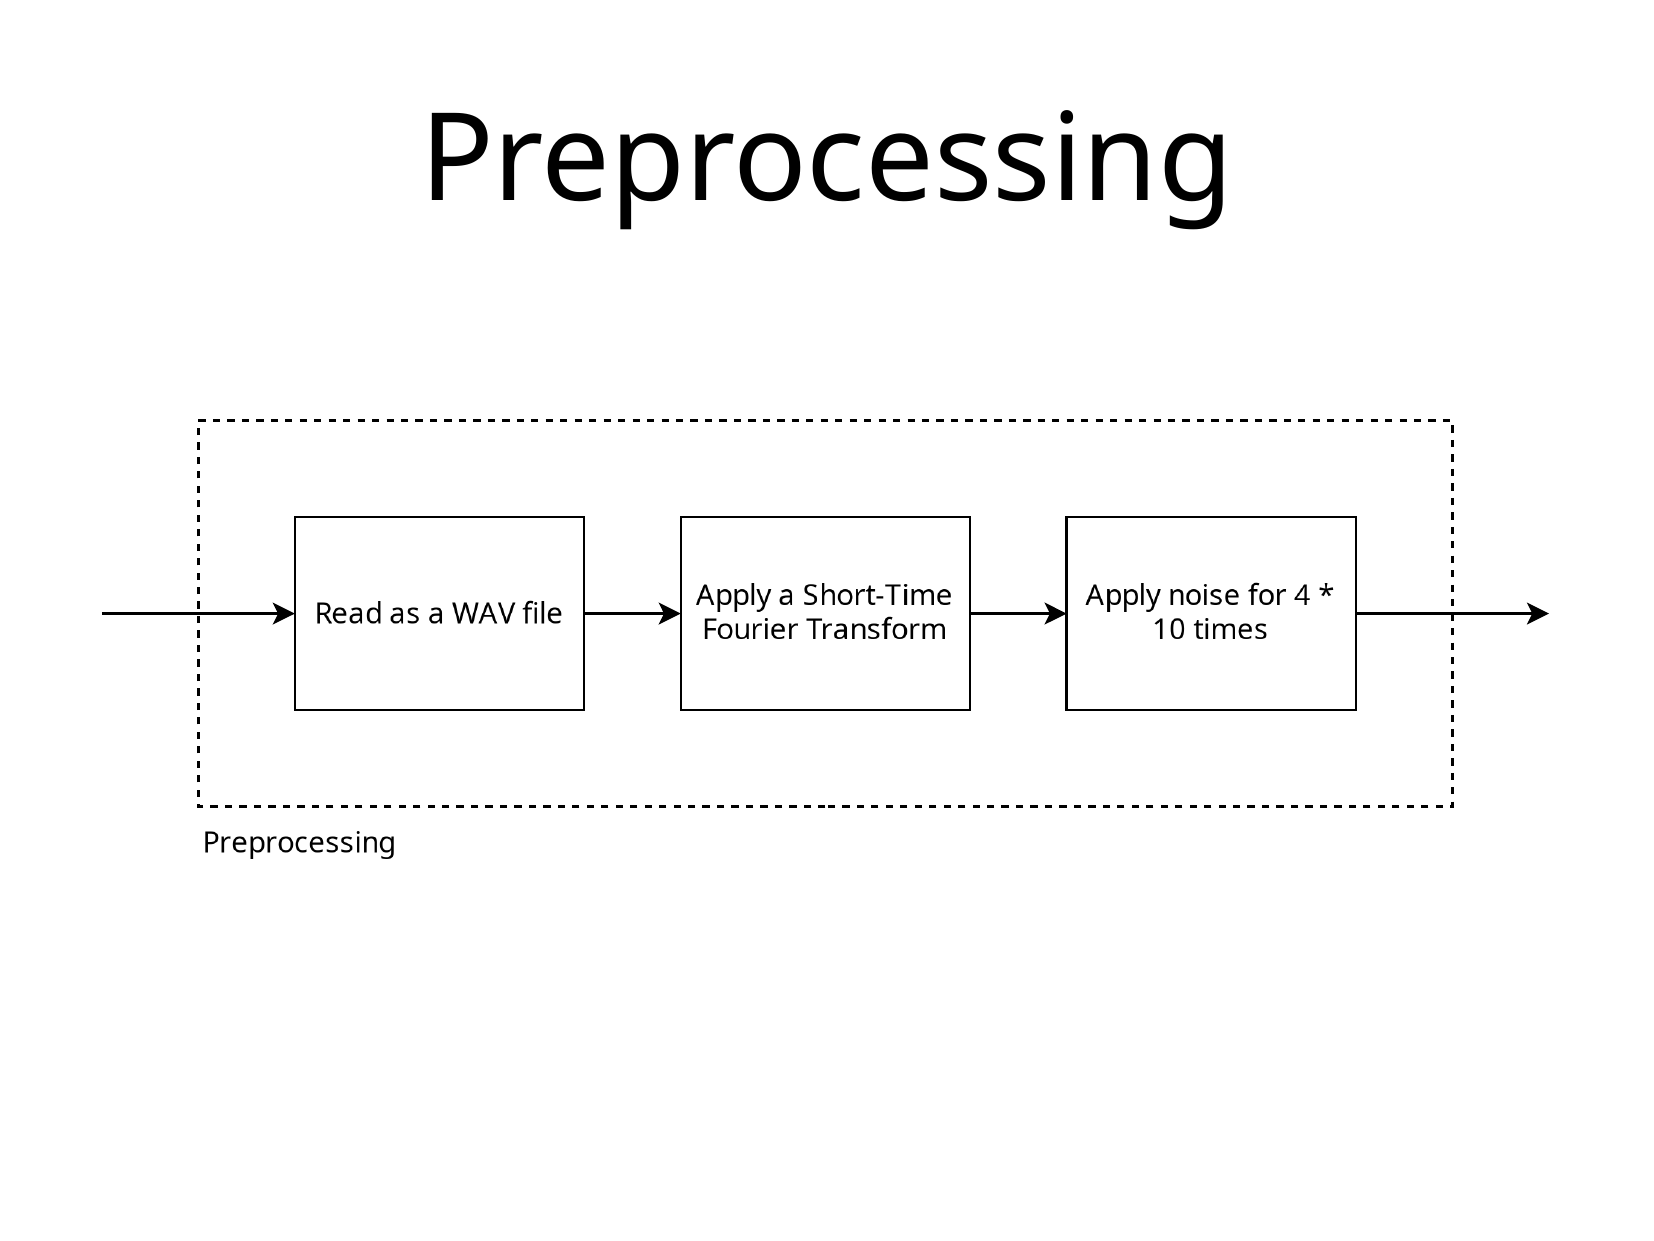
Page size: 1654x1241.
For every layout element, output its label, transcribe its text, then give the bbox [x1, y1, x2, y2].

picture [82, 418, 1571, 882]
title Preprocessing [82, 49, 1571, 257]
